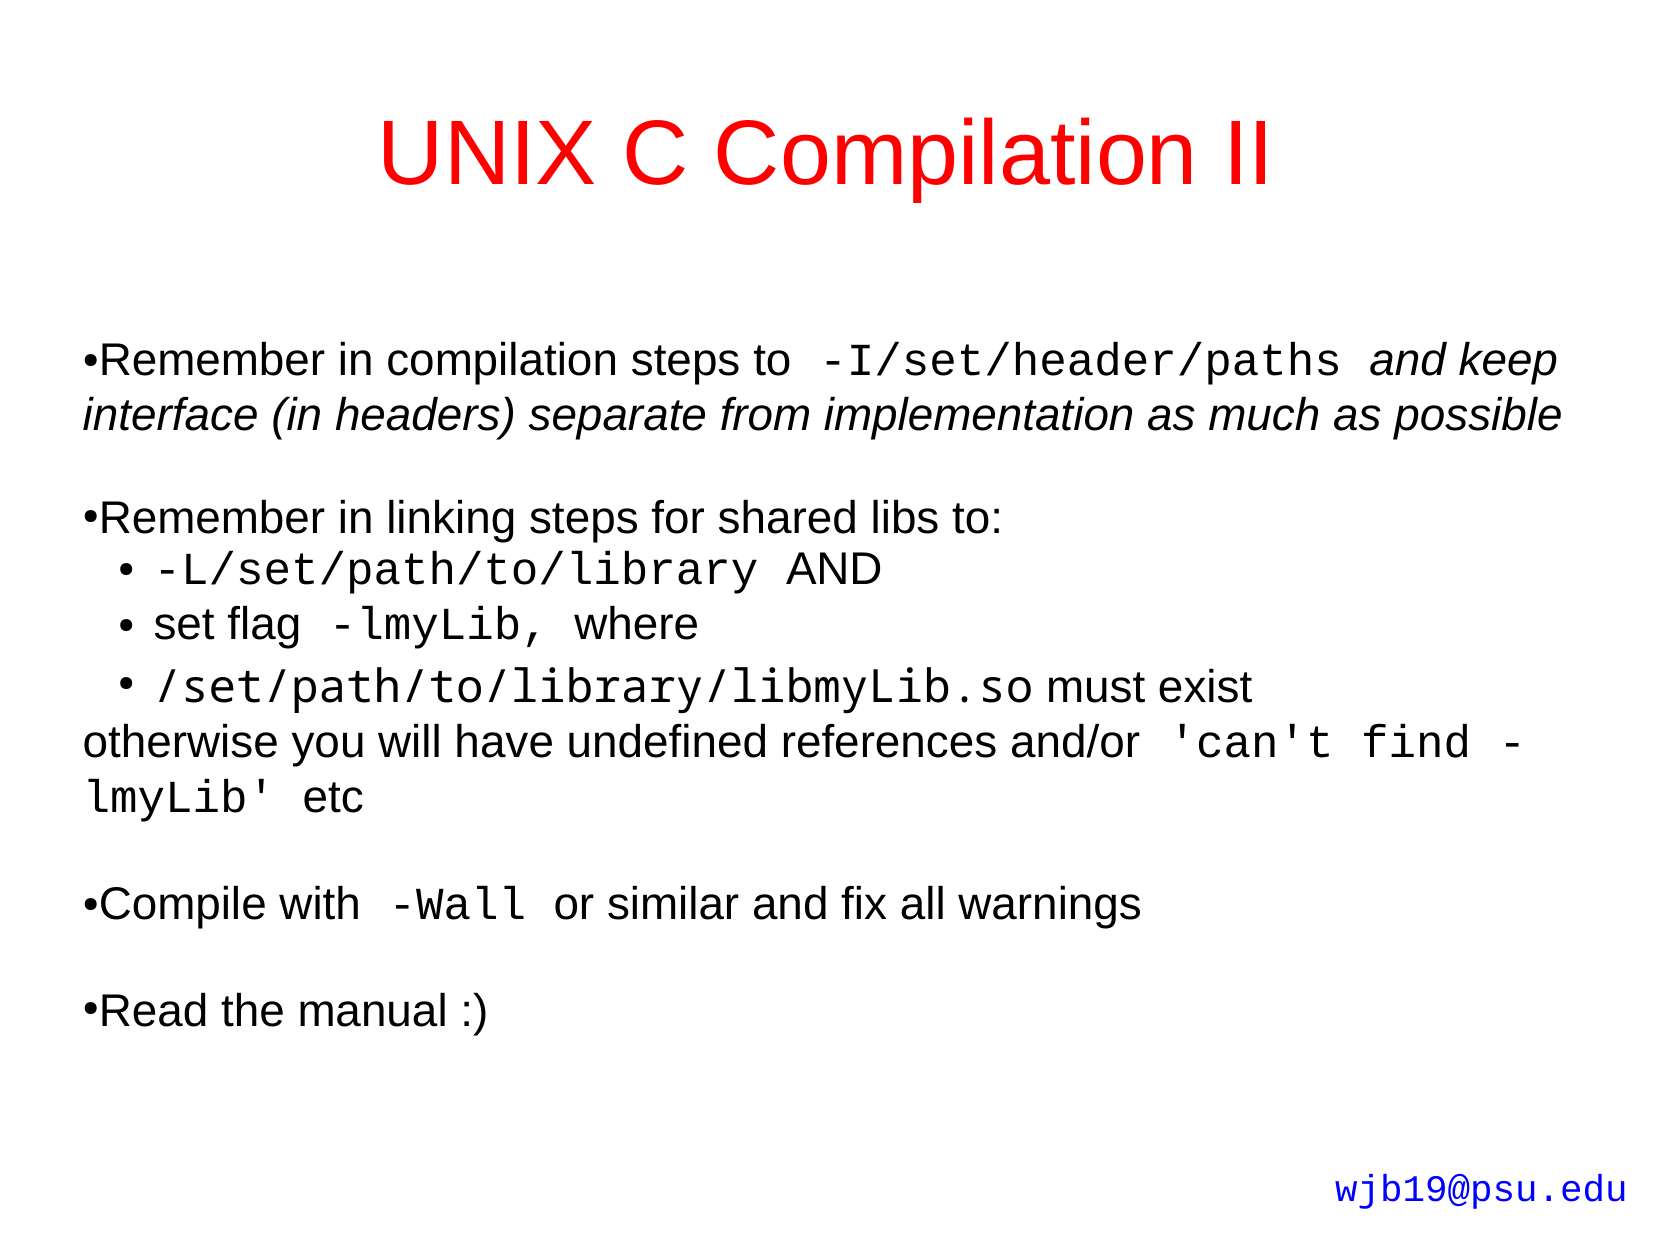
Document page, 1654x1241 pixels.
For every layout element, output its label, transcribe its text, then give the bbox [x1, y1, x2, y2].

subtitle Remember in compilation steps to -I/set/header/paths and keep interface (in headers) separate from implementation as much as possible Remember in linking steps for shared libs to: -L/set/path/to/library AND set flag -lmyLib, where /set/path/to/library/libmyLib.so must exist otherwise you will have undefined references and/or 'can't find -lmyLib' etc Compile with -Wall or similar and fix all warnings Read the manual :) [82, 289, 1571, 1239]
text_box wjb19@psu.edu [1320, 1162, 1643, 1220]
title UNIX C Compilation II [82, 49, 1571, 257]
